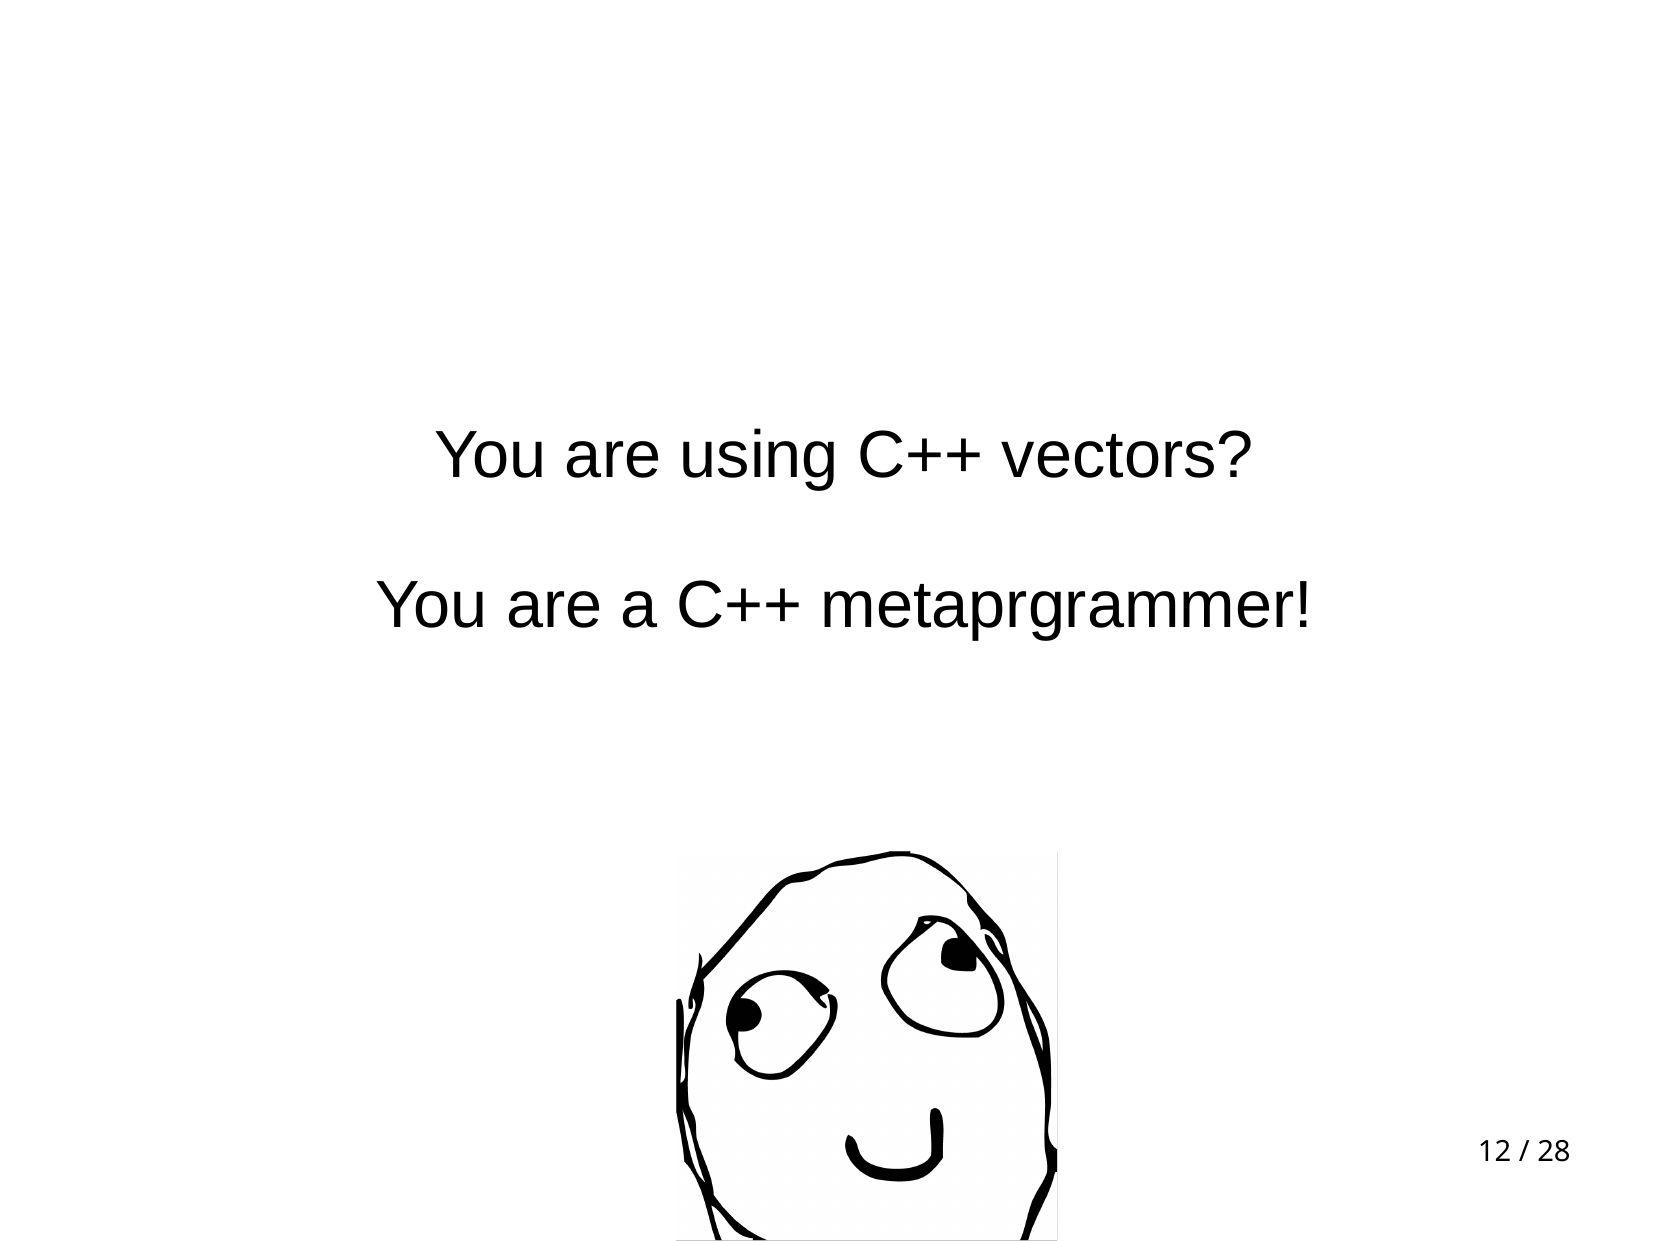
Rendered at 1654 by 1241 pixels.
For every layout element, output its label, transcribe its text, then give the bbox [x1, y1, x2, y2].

subtitle You are using C++ vectors? You are a C++ metaprgrammer! [118, 49, 1571, 1010]
picture [675, 850, 1058, 1241]
